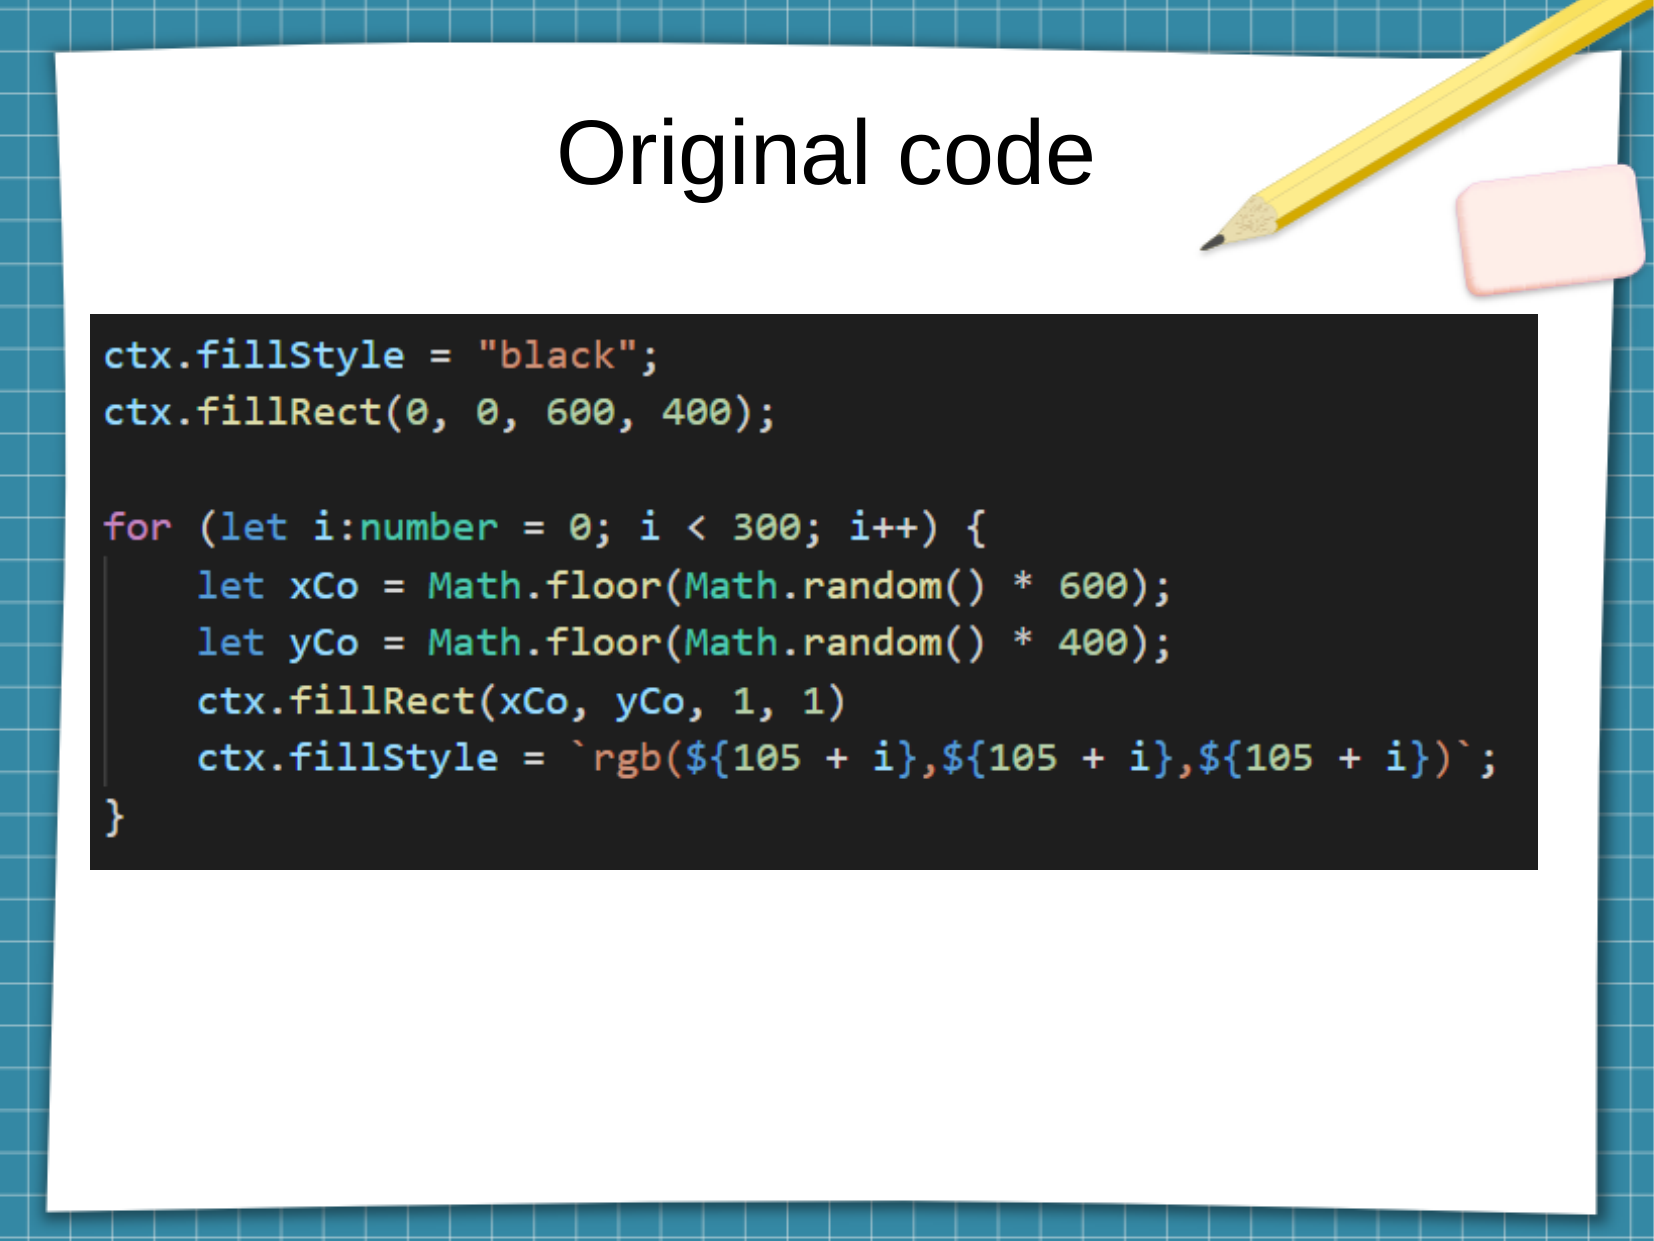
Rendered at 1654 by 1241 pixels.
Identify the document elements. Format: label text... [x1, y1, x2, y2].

picture [0, 0, 1654, 1241]
title Original code [82, 49, 1571, 257]
